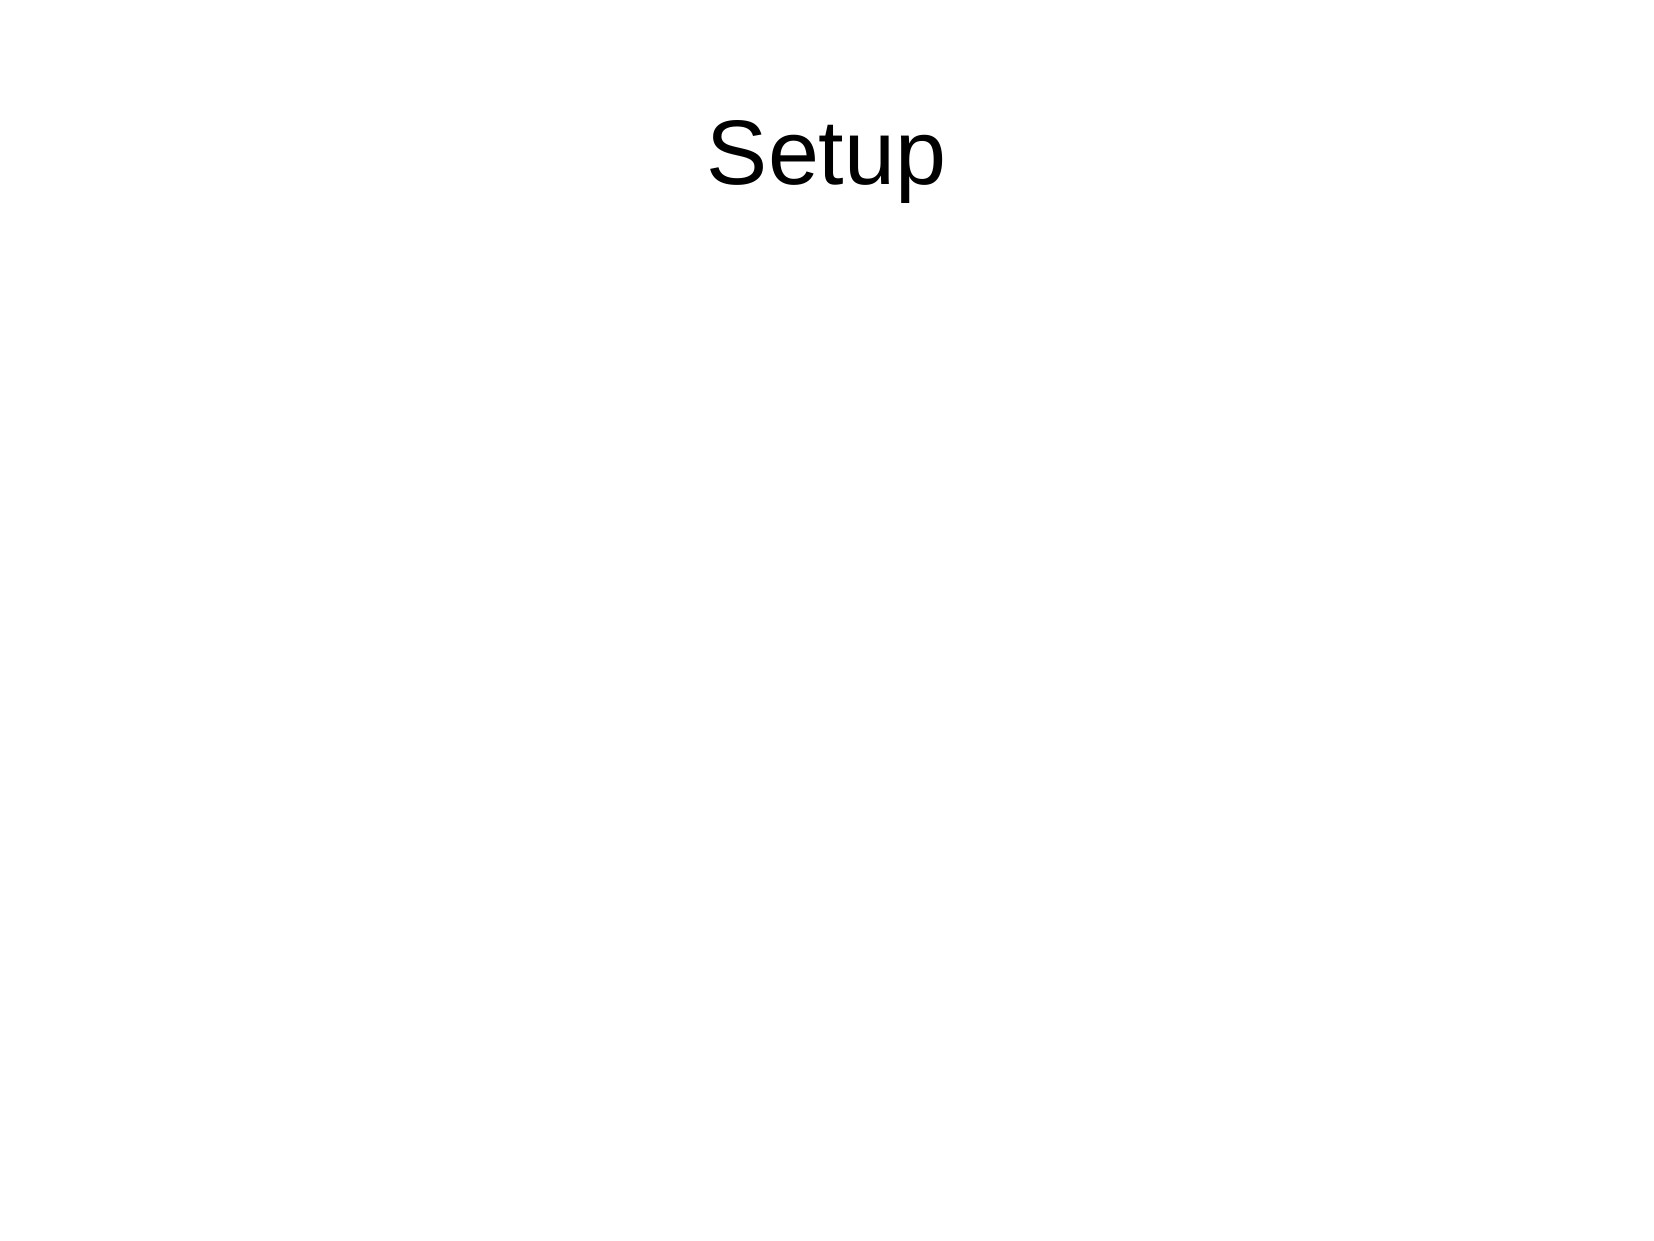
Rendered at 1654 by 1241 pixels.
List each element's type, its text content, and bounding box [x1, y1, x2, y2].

title Setup [82, 49, 1571, 257]
